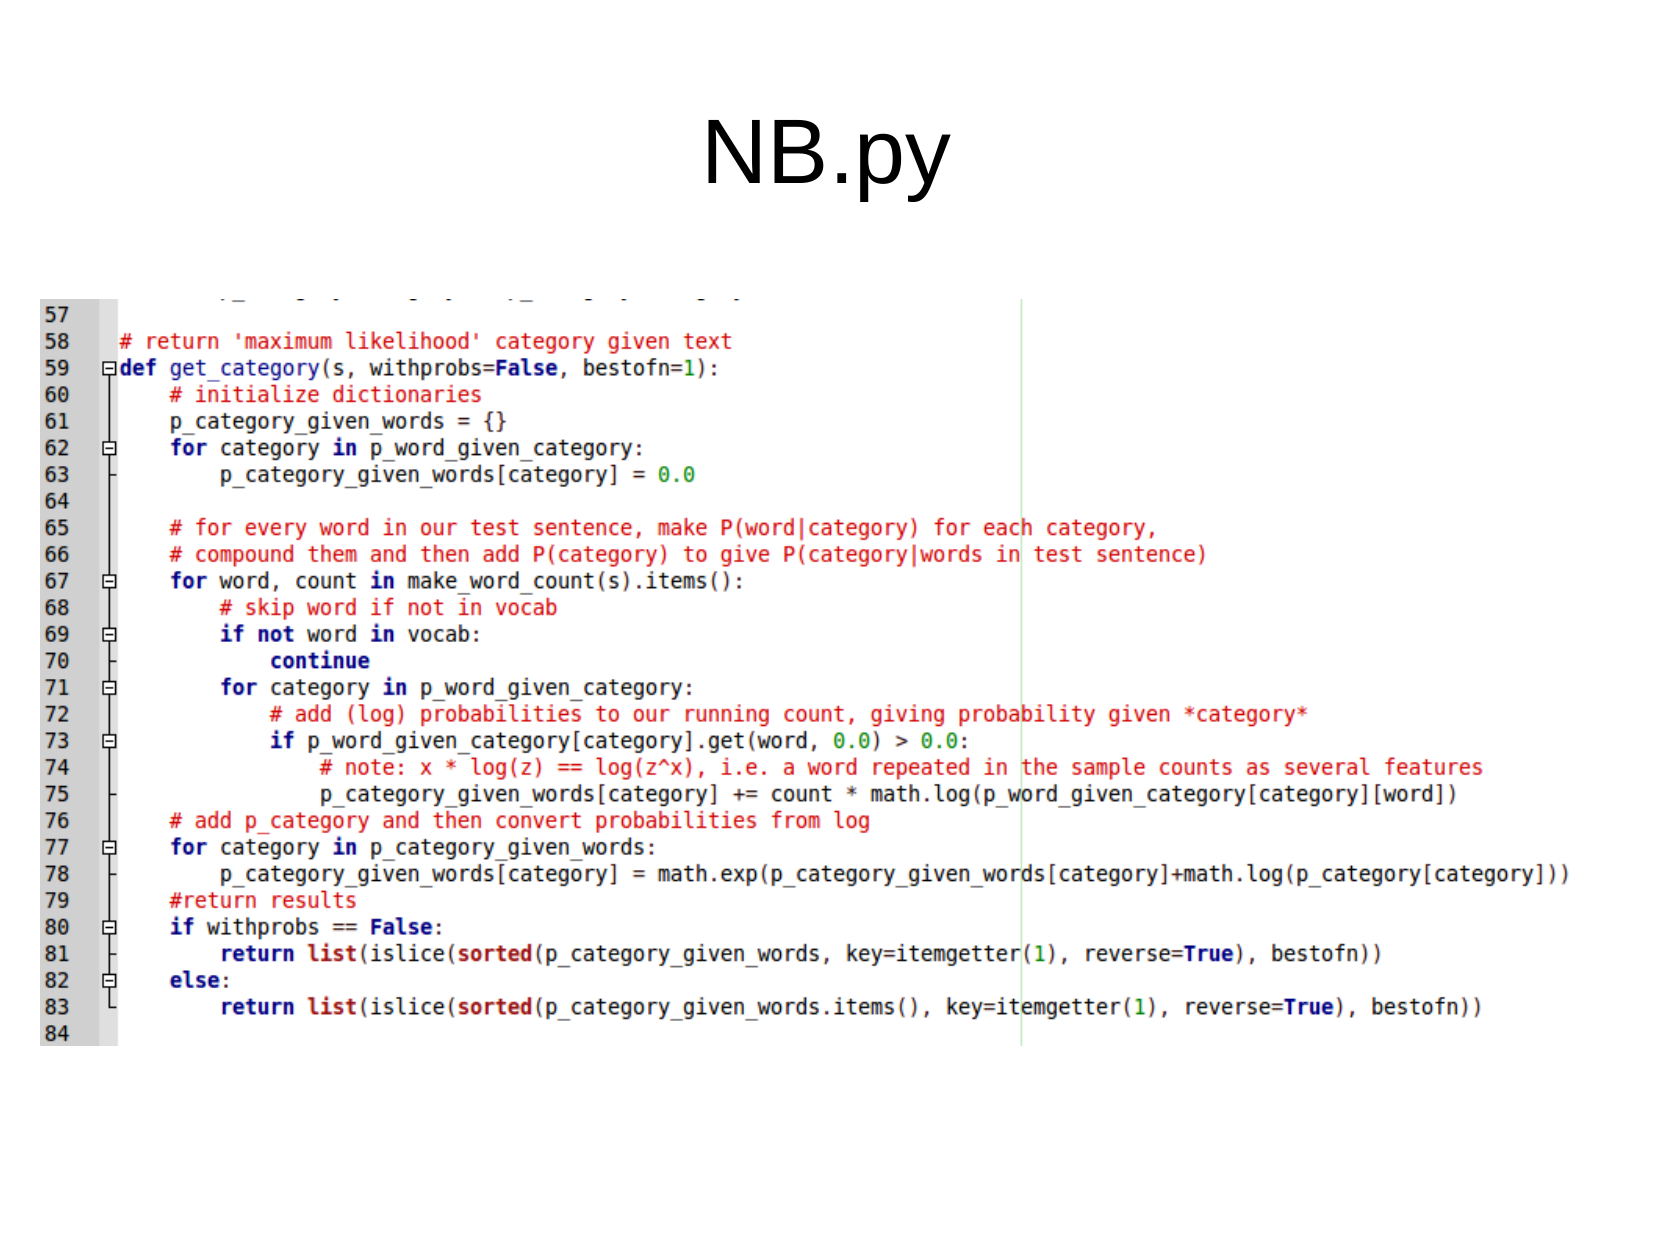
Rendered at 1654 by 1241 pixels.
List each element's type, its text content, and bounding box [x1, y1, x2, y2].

picture [40, 299, 1606, 1046]
title NB.py [82, 49, 1571, 257]
